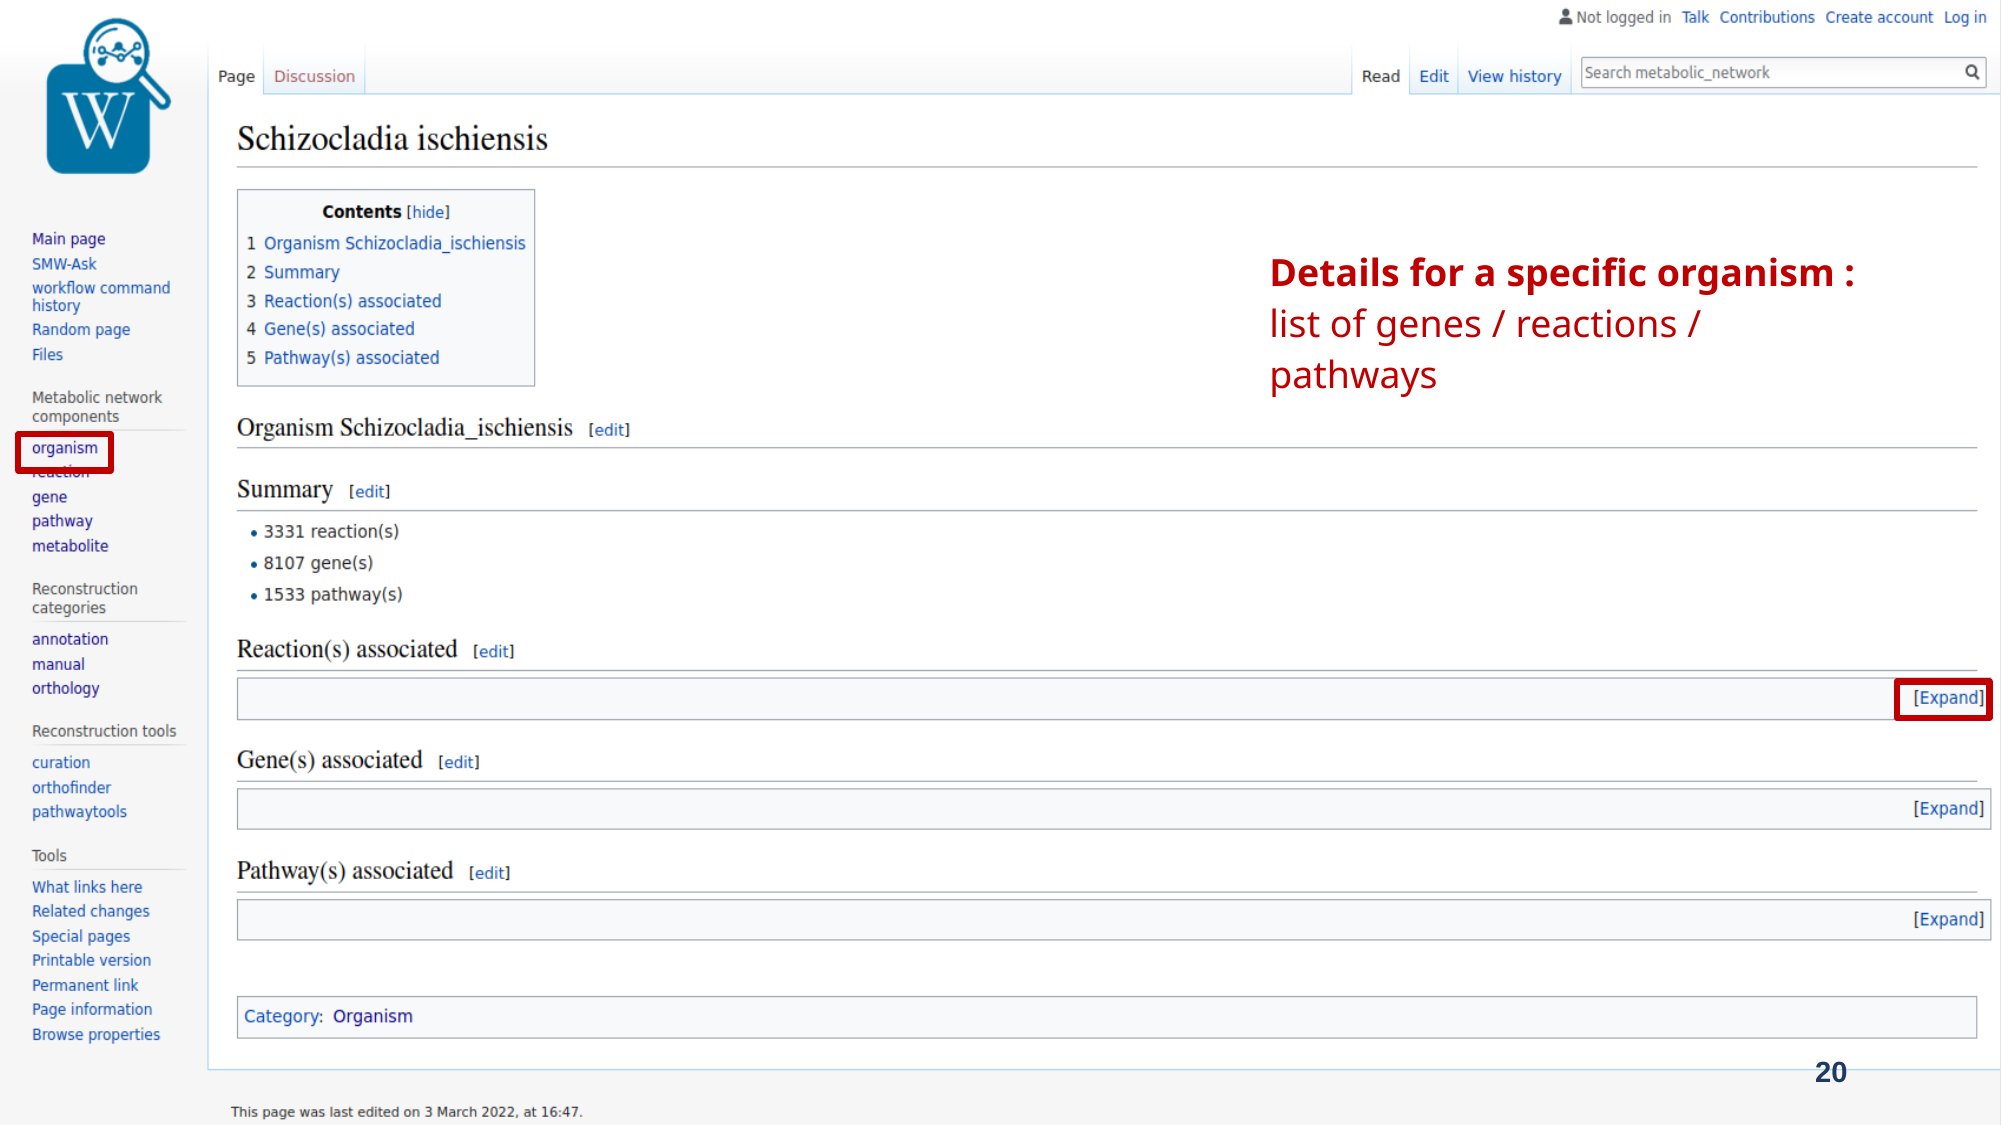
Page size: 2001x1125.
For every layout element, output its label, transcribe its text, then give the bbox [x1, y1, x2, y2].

text_box Details for a specific organism : list of genes / reactions / pathways [1254, 239, 1873, 390]
picture [0, 0, 2001, 1125]
slide_number 2 [1412, 1042, 1863, 1103]
